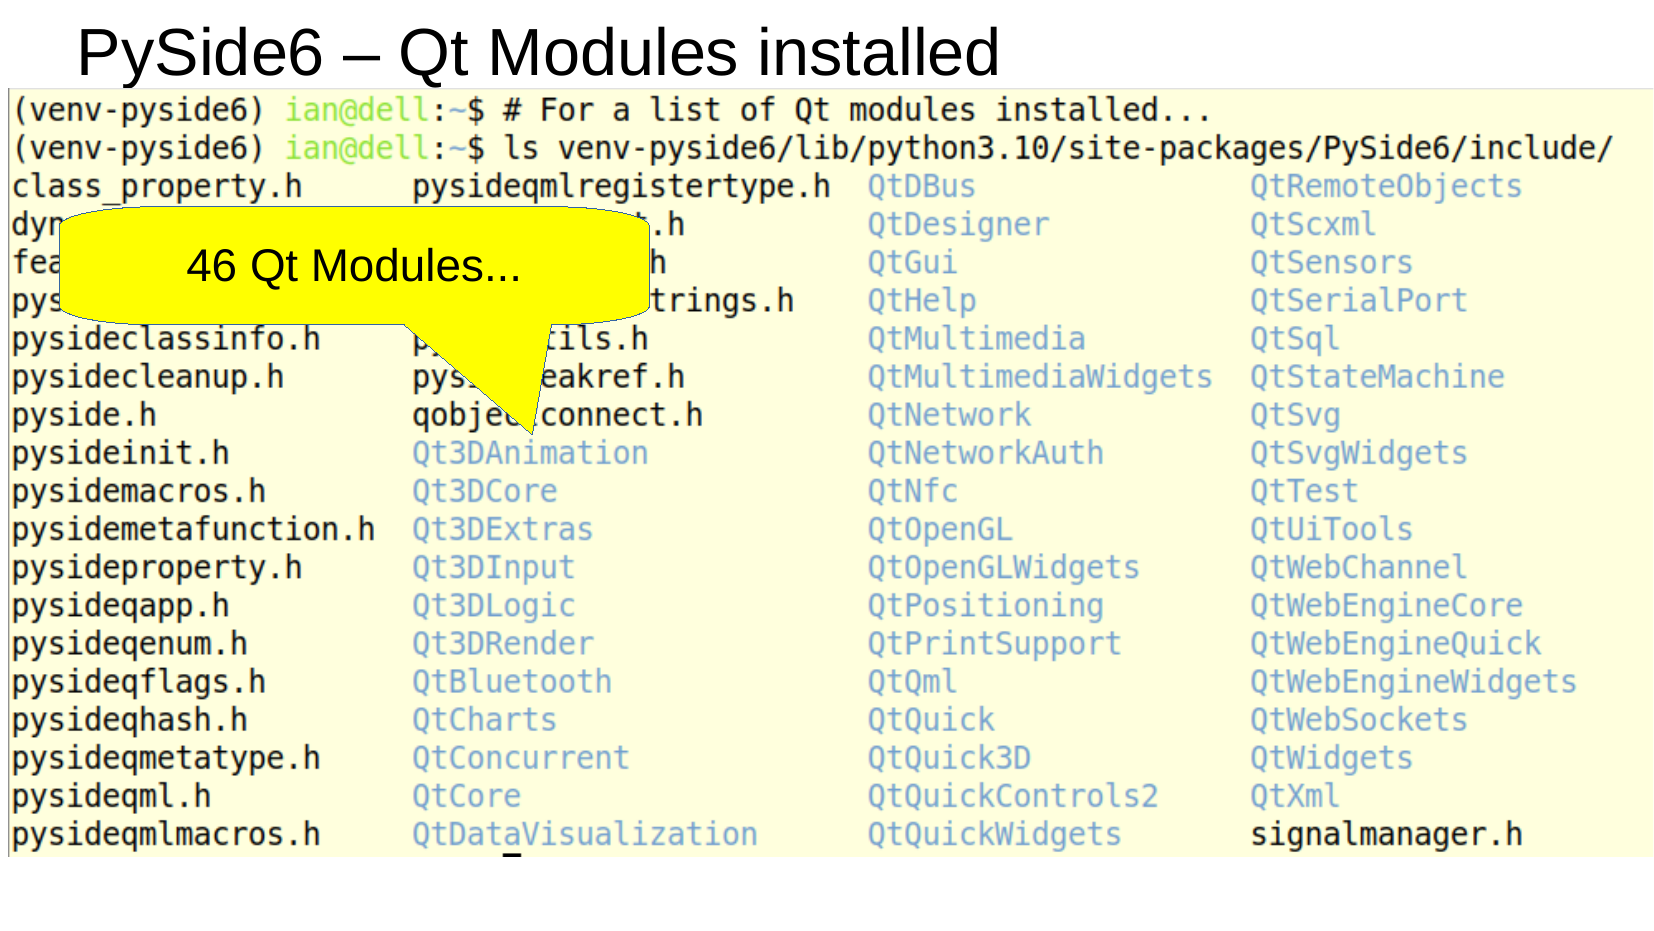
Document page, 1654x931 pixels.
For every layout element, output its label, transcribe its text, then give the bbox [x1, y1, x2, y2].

picture [8, 88, 1654, 857]
text_box 46 Qt Modules... [59, 206, 650, 435]
subtitle PySide6 – Qt Modules installed [76, 14, 1625, 88]
